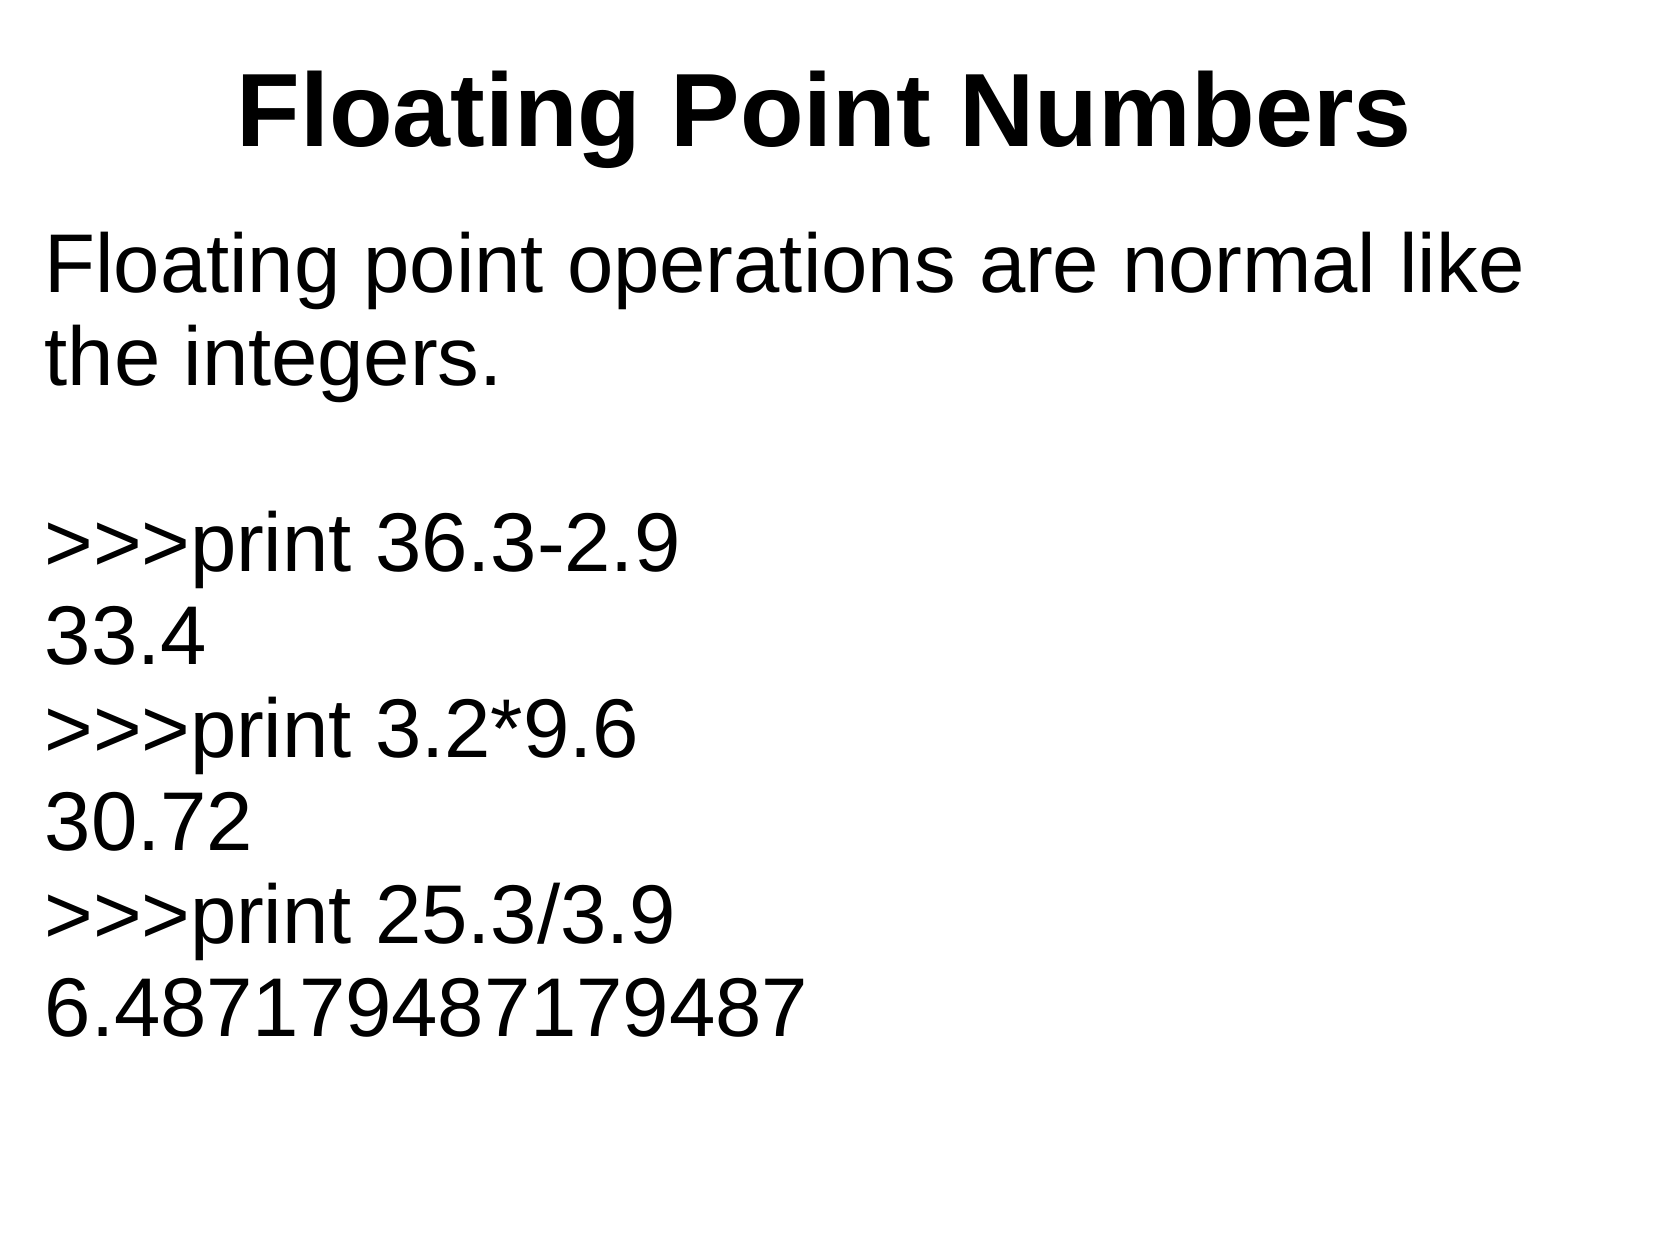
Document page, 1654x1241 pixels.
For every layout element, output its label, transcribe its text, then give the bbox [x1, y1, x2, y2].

text_box Floating Point Numbers [45, 45, 1606, 177]
text_box Floating point operations are normal like the integers. >>>print 36.3-2.9 33.4 >>>print 3.2*9.6 30.72 >>>print 25.3/3.9 6.487179487179487 [30, 210, 1606, 1065]
